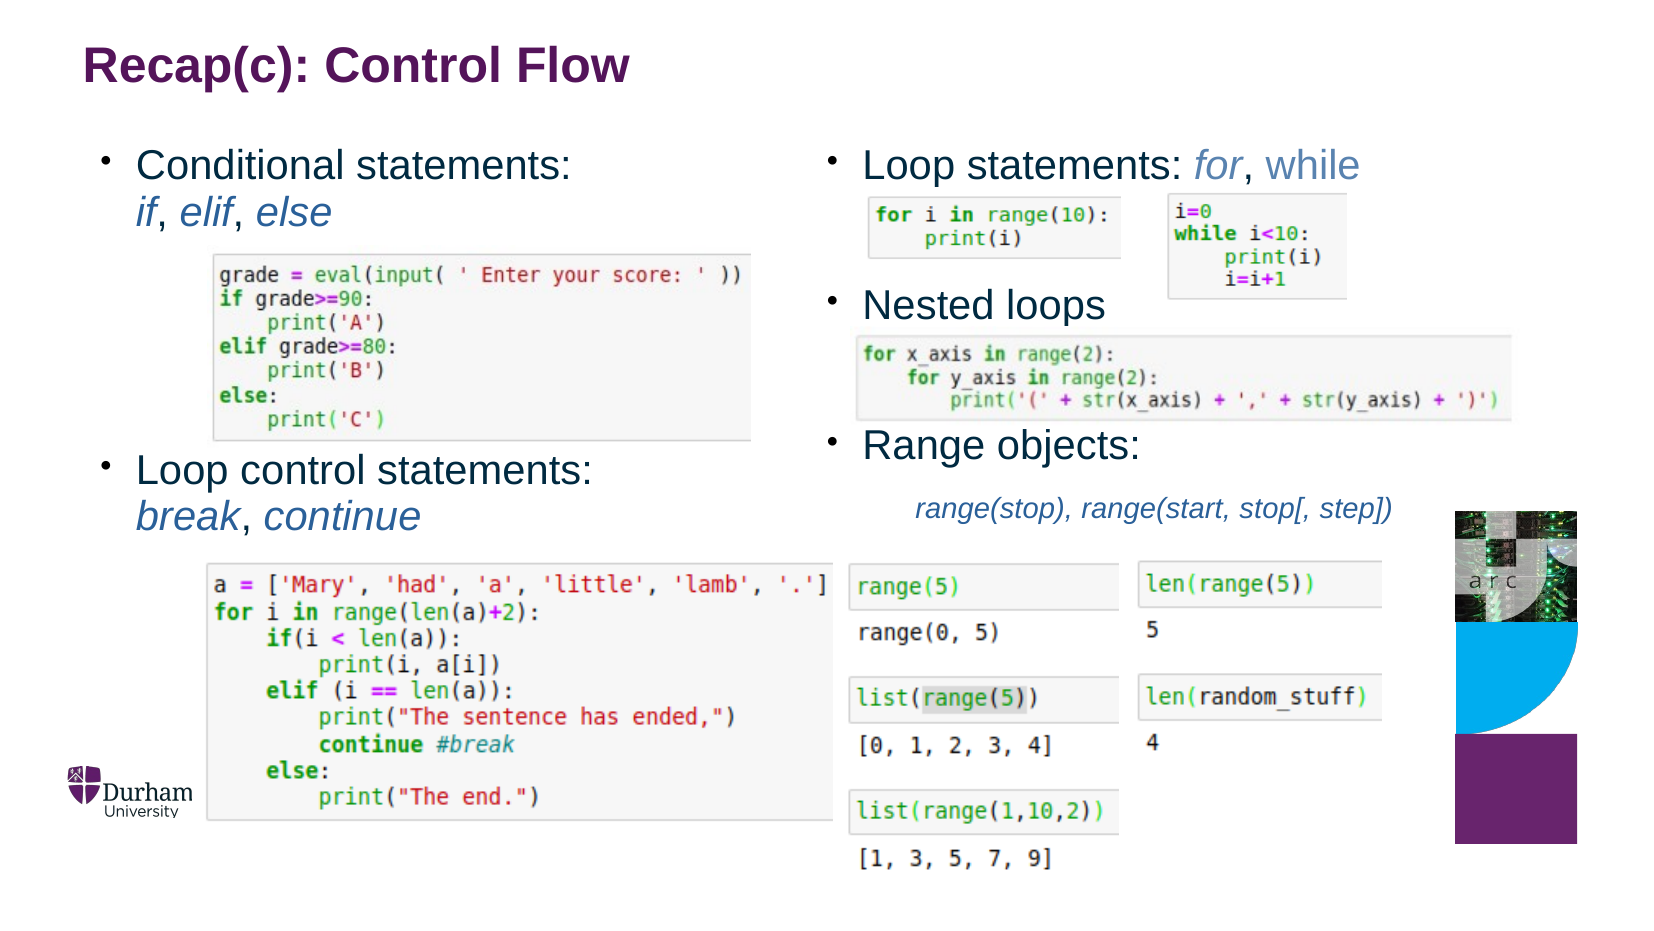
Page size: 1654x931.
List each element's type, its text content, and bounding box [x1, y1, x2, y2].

picture [1482, 637, 1578, 733]
picture [200, 555, 833, 831]
picture [67, 766, 192, 818]
list Conditional statements: if, elif, else Loop control statements: break, continue [82, 141, 827, 745]
picture [839, 557, 1119, 891]
picture [862, 187, 1121, 266]
picture [207, 245, 751, 449]
picture [1455, 511, 1577, 621]
picture [1130, 556, 1382, 762]
title Recap(c): Control Flow [82, 37, 1571, 93]
picture [850, 326, 1524, 429]
text_box Loop statements: for, while Nested loops Range objects: range(stop), range(start, stop[, step]) [827, 141, 1565, 526]
picture [1160, 185, 1347, 308]
